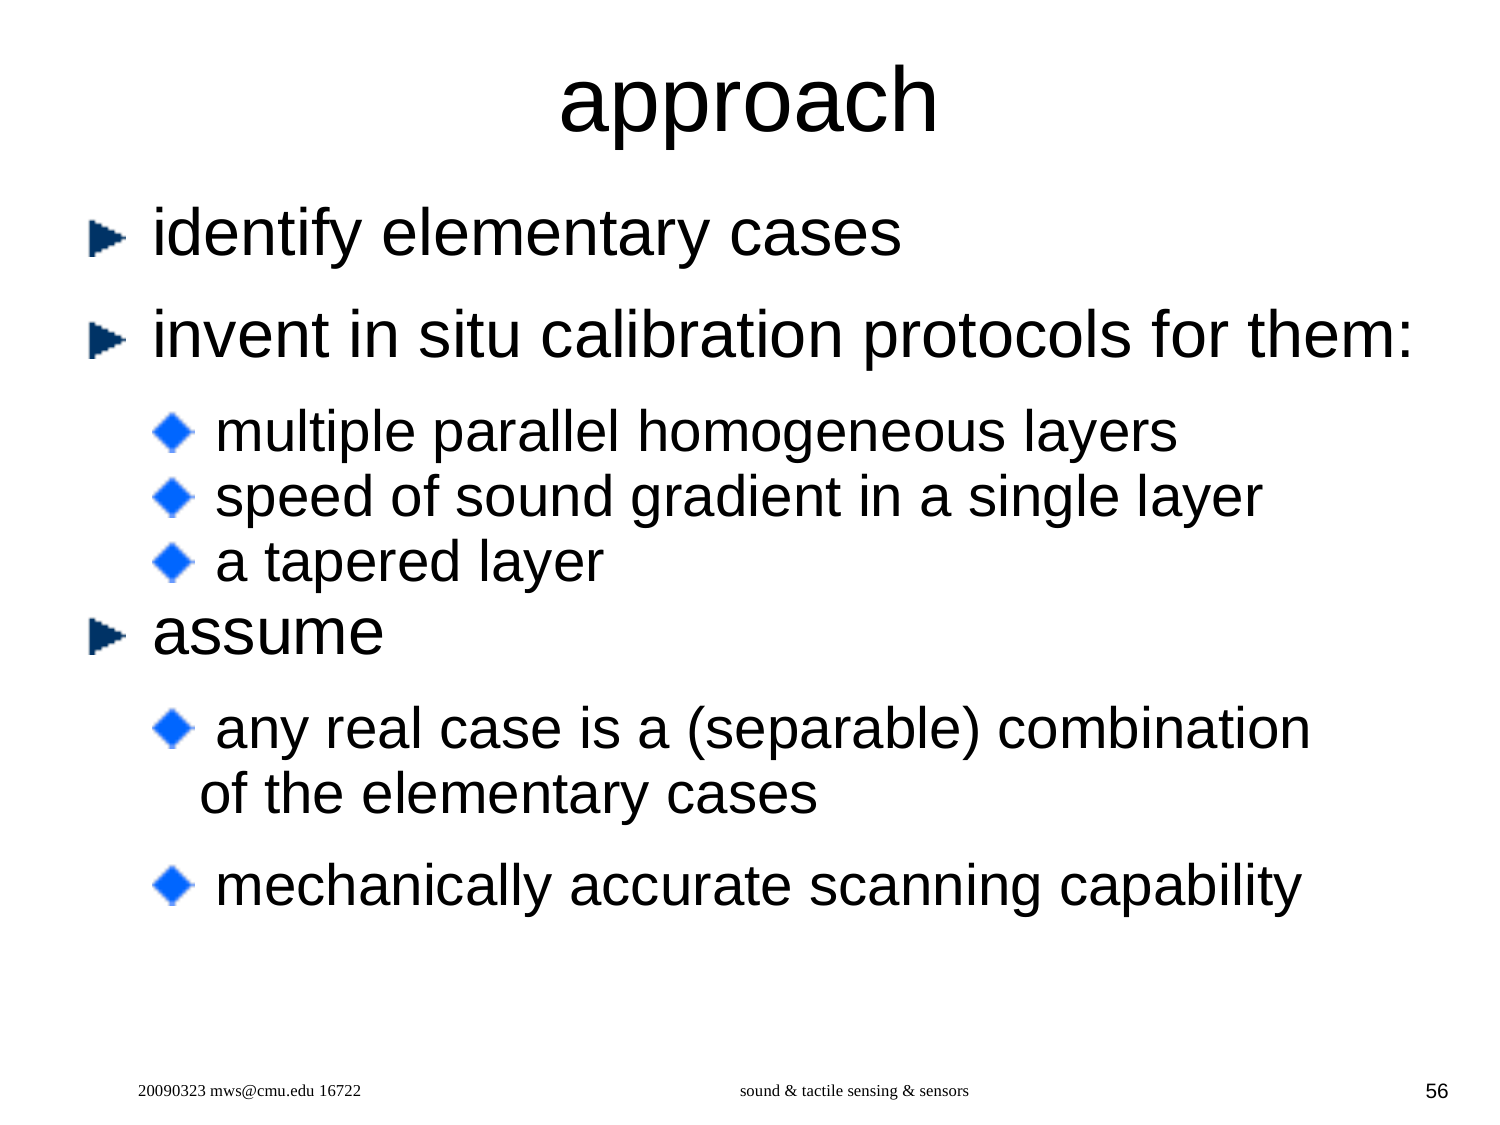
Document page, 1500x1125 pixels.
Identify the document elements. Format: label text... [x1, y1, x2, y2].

title approach [112, 41, 1388, 159]
list identify elementary cases invent in situ calibration protocols for them: multiple parallel homogeneous layers speed of sound gradient in a single layer a tapered layer assume any real case is a (separable) combination of the elementary cases mechanically accurate scanning capability [62, 187, 1438, 988]
